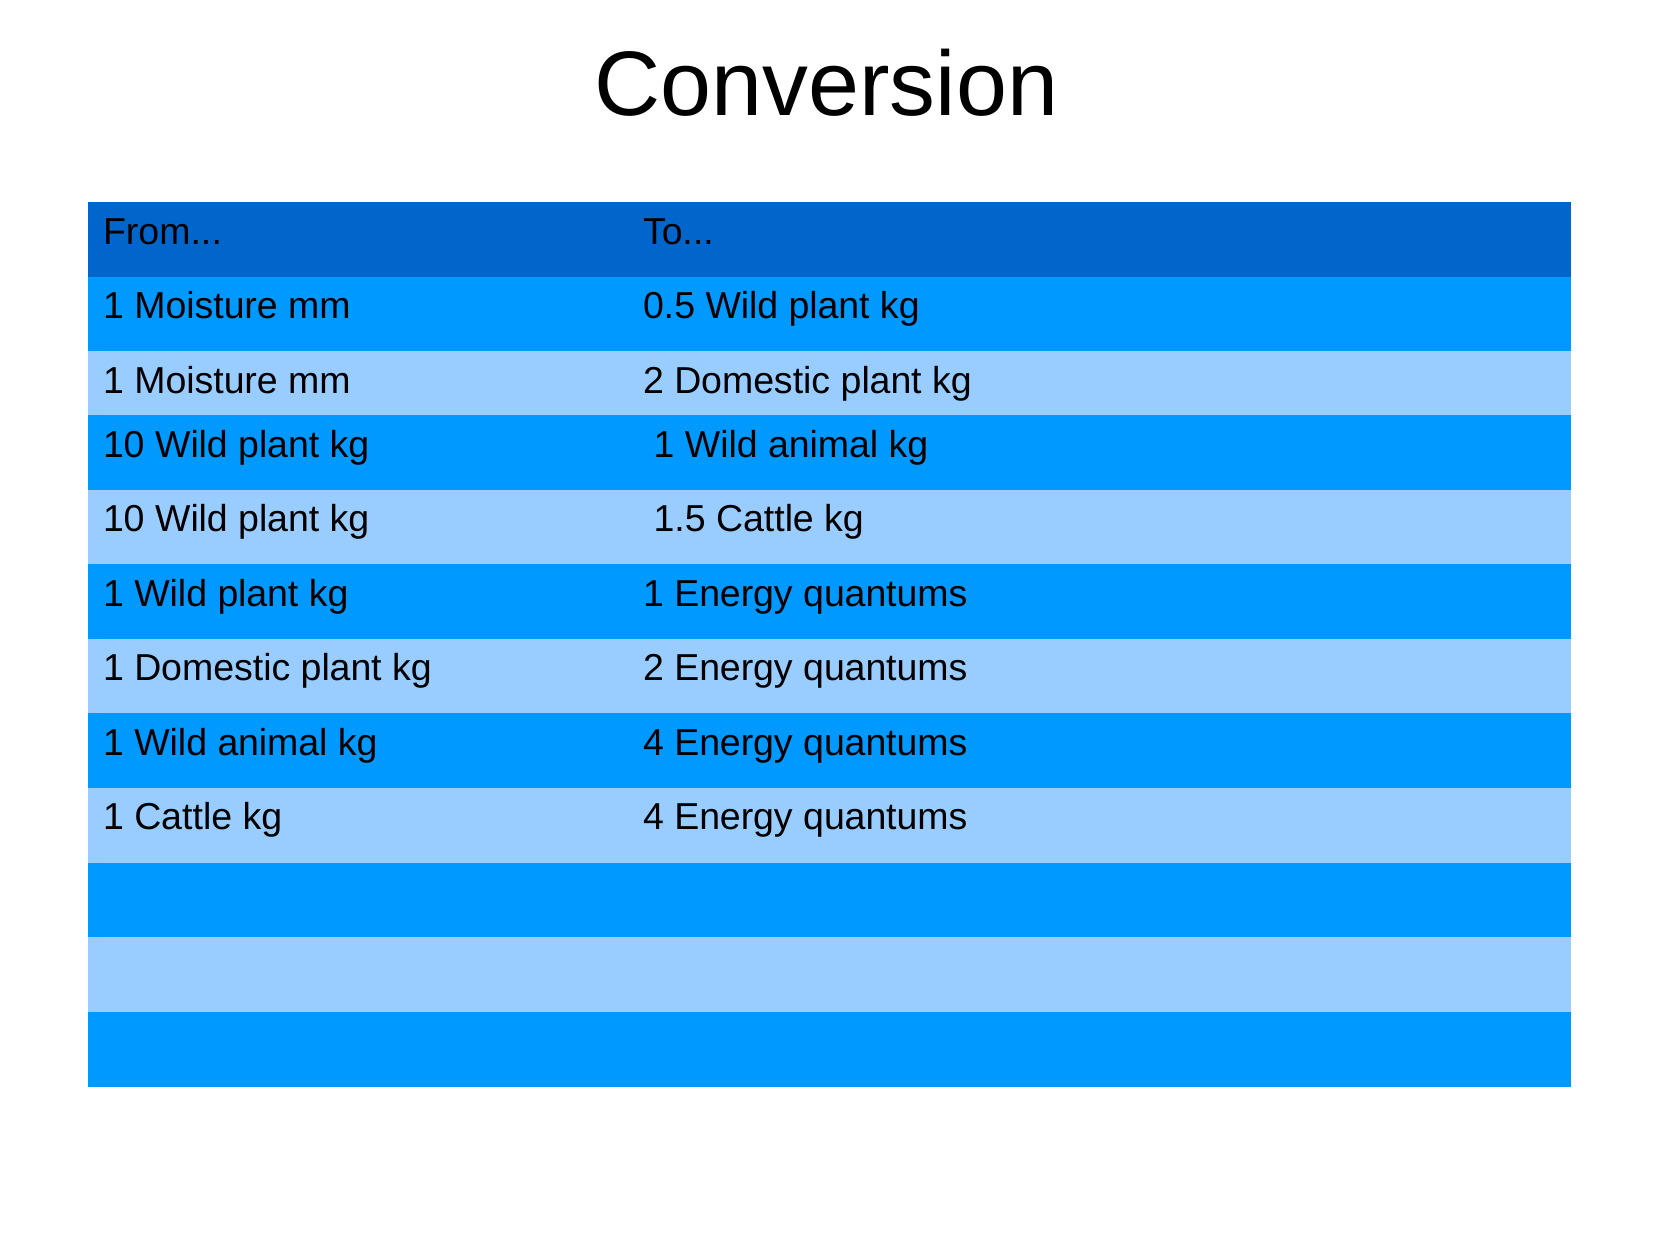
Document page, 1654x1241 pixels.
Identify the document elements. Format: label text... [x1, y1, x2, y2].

table_cell [1104, 788, 1269, 863]
table_cell 1 Wild animal kg [628, 415, 1104, 490]
table_cell [1104, 564, 1269, 639]
table_cell [481, 863, 628, 937]
table_cell 1 Energy quantums [628, 564, 1104, 639]
table_cell [481, 937, 628, 1012]
table_cell [1104, 937, 1269, 1012]
table_cell 2 Energy quantums [628, 639, 1104, 713]
table_cell 1.5 Cattle kg [628, 490, 1104, 564]
table_cell [1104, 863, 1269, 937]
table_cell [88, 863, 481, 937]
table_cell [481, 351, 628, 415]
table_header To... [628, 202, 1104, 277]
table_cell [1269, 564, 1571, 639]
table_cell 4 Energy quantums [628, 713, 1104, 788]
table_cell [628, 937, 1104, 1012]
table_cell [1104, 277, 1269, 351]
table_cell [1269, 713, 1571, 788]
table_cell 1 Wild animal kg [88, 713, 481, 788]
table_cell [481, 1012, 628, 1087]
table_cell [1269, 490, 1571, 564]
table_cell [481, 639, 628, 713]
table_cell 1 Moisture mm [88, 351, 481, 415]
title Conversion [82, 19, 1571, 148]
table_cell 1 Cattle kg [88, 788, 481, 863]
table_cell [481, 564, 628, 639]
table_cell 1 Domestic plant kg [88, 639, 481, 713]
table_cell [1269, 277, 1571, 351]
table_cell [88, 937, 481, 1012]
table_header [1269, 202, 1571, 277]
table_cell [1104, 713, 1269, 788]
table_cell [1269, 788, 1571, 863]
table_cell [481, 788, 628, 863]
table_cell 4 Energy quantums [628, 788, 1104, 863]
table_cell 2 Domestic plant kg [628, 351, 1104, 415]
table_cell 10 Wild plant kg [88, 415, 481, 490]
table_cell 1 Wild plant kg [88, 564, 481, 639]
table_cell [481, 713, 628, 788]
table_cell [1104, 490, 1269, 564]
table_cell [1104, 415, 1269, 490]
table_header [1104, 202, 1269, 277]
table_cell 1 Moisture mm [88, 277, 481, 351]
table_header From... [88, 202, 481, 277]
table_cell [1269, 937, 1571, 1012]
table_cell [1269, 863, 1571, 937]
table_cell [1104, 639, 1269, 713]
table_cell [1104, 351, 1269, 415]
table_cell [628, 1012, 1104, 1087]
table_cell [481, 277, 628, 351]
table_cell [1104, 1012, 1269, 1087]
table_header [481, 202, 628, 277]
table_cell [1269, 1012, 1571, 1087]
table_cell 10 Wild plant kg [88, 490, 481, 564]
table_cell [88, 1012, 481, 1087]
table_cell [481, 490, 628, 564]
table_cell [1269, 351, 1571, 415]
table_cell [1269, 639, 1571, 713]
table_cell [628, 863, 1104, 937]
table_cell 0.5 Wild plant kg [628, 277, 1104, 351]
table_cell [481, 415, 628, 490]
table_cell [1269, 415, 1571, 490]
